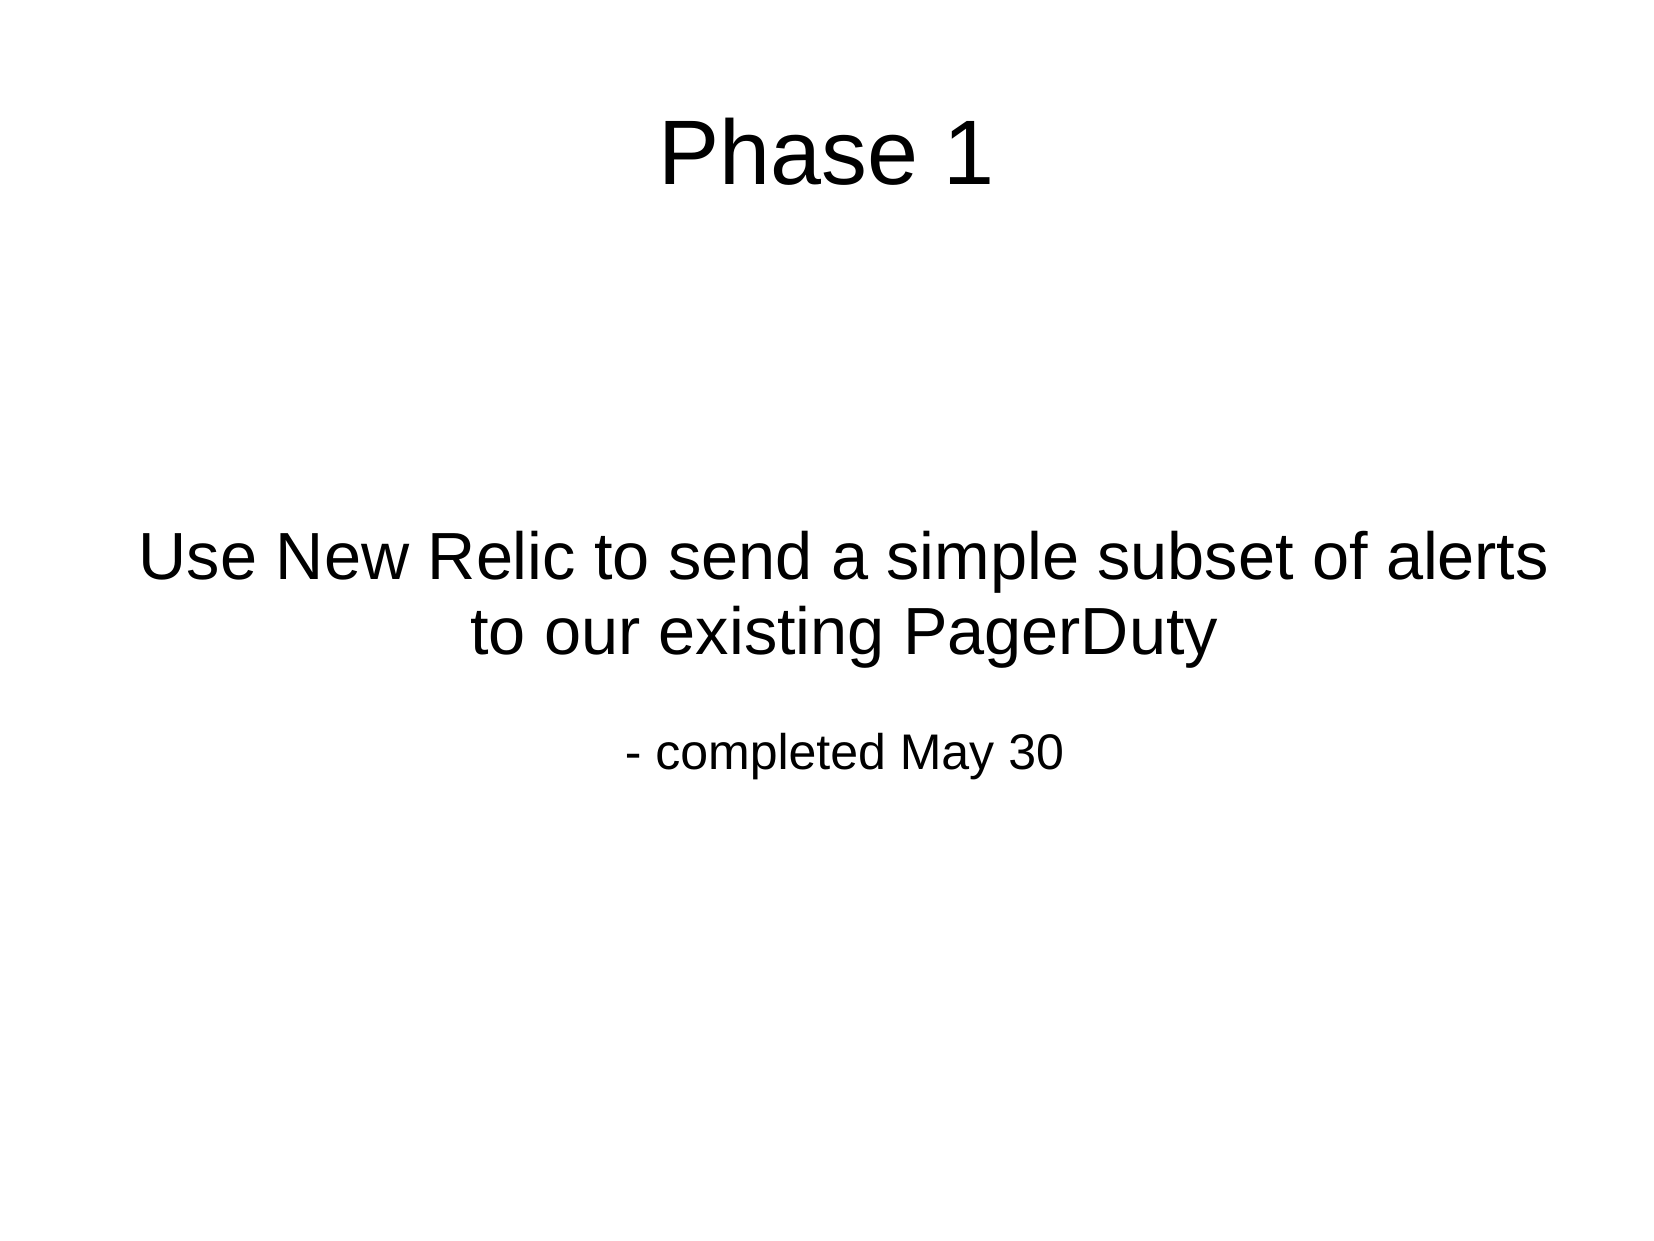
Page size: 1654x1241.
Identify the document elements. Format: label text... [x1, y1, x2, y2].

title Phase 1 [82, 49, 1571, 257]
subtitle Use New Relic to send a simple subset of alerts to our existing PagerDuty - completed May 30 [82, 290, 1571, 1010]
